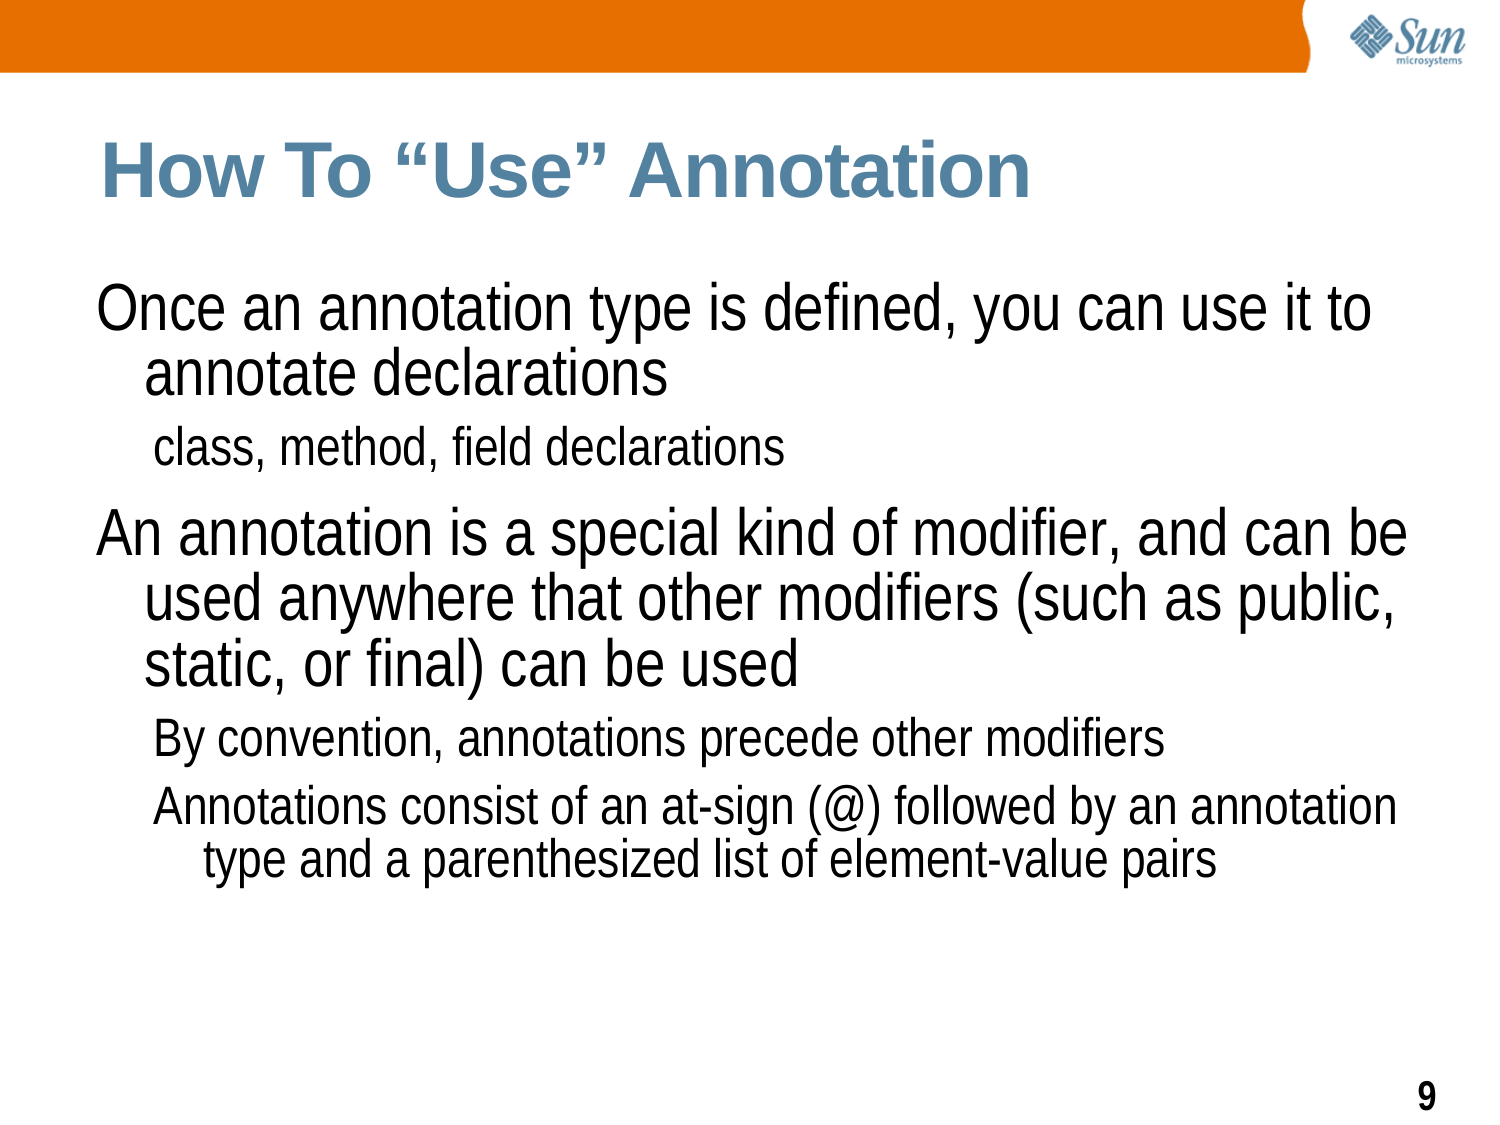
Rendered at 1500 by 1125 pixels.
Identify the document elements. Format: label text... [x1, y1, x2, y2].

picture [0, 0, 1500, 75]
title How To “Use” Annotation [100, 133, 1463, 276]
list Once an annotation type is defined, you can use it to annotate declarations class, method, field declarations An annotation is a special kind of modifier, and can be used anywhere that other modifiers (such as public, static, or final) can be used By convention, annotations precede other modifiers Annotations consist of an at-sign (@) followed by an annotation type and a parenthesized list of element-value pairs [77, 277, 1434, 1108]
